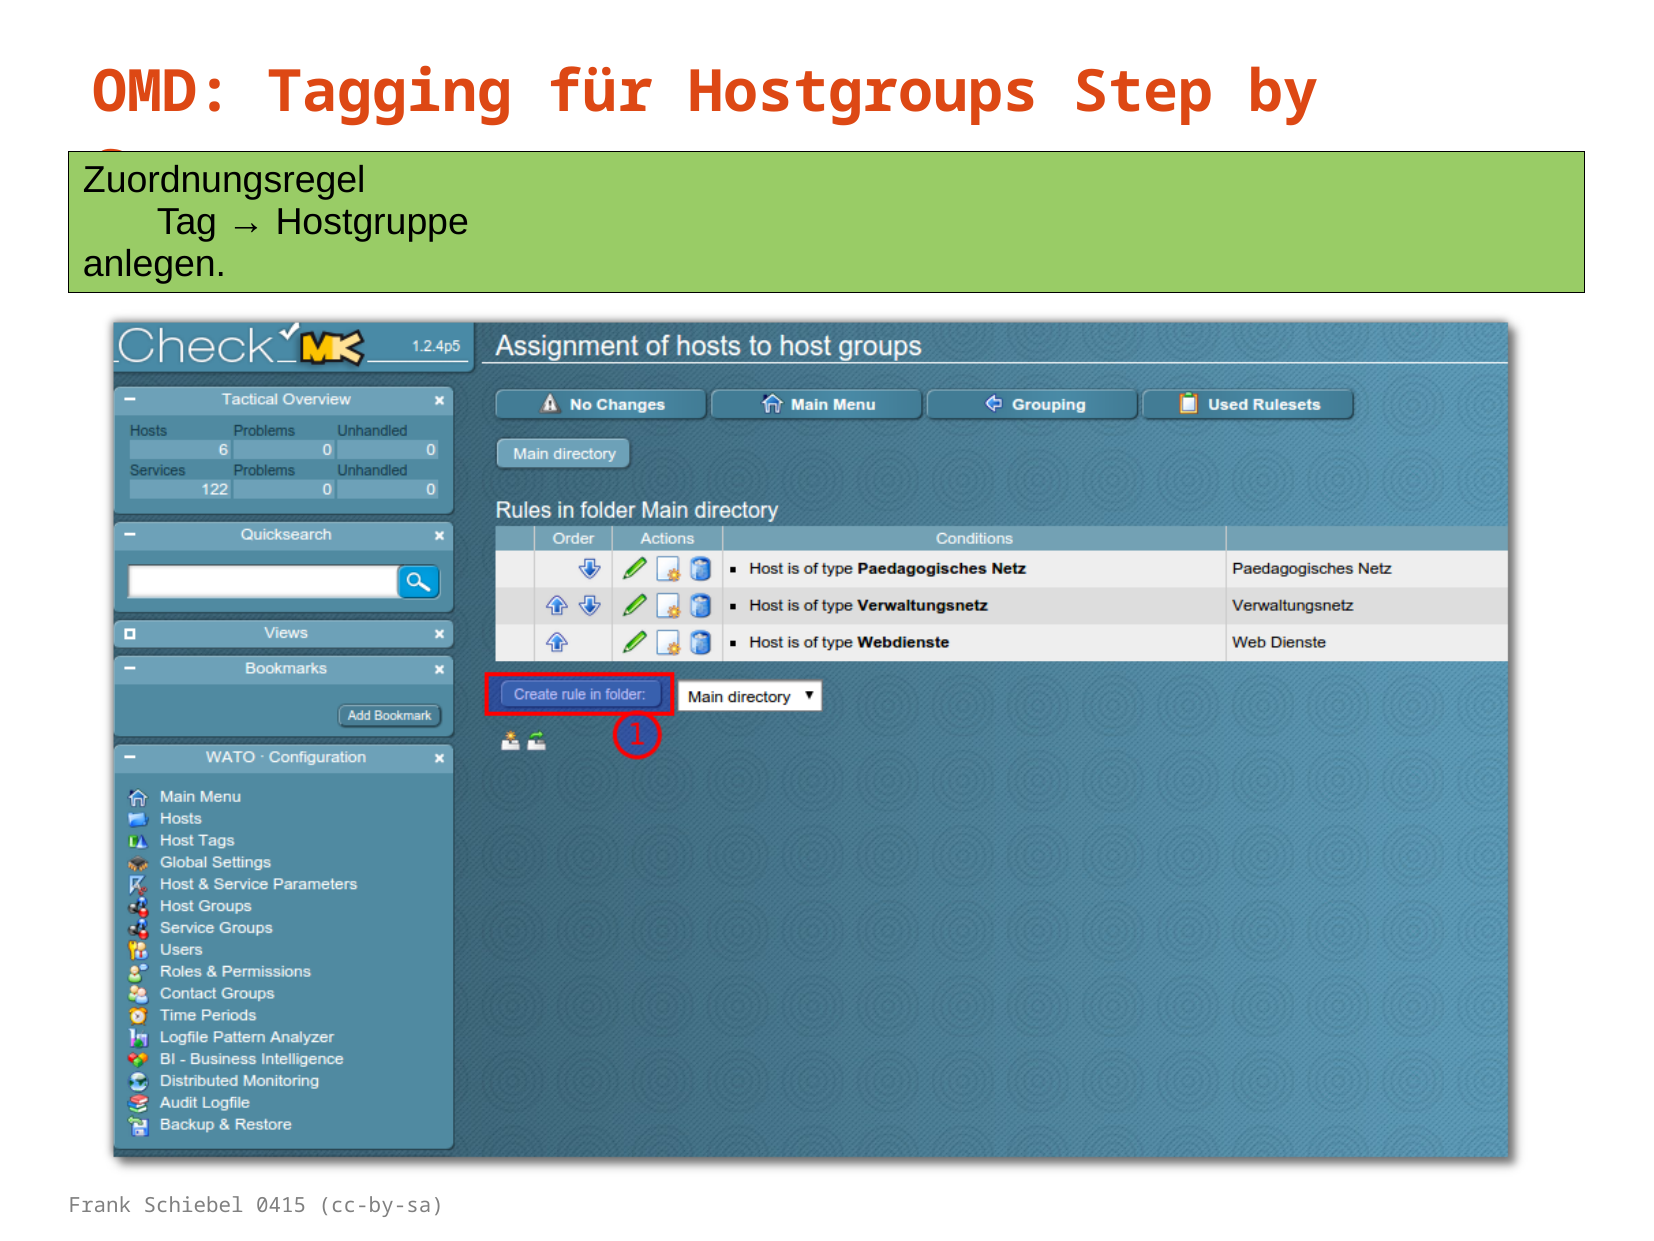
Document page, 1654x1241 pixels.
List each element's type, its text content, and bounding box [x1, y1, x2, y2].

picture [100, 309, 1530, 1179]
text_box OMD: Tagging für Hostgroups Step by Step [78, 42, 1449, 117]
text_box Zuordnungsregel Tag → Hostgruppe anlegen. [68, 151, 1585, 293]
